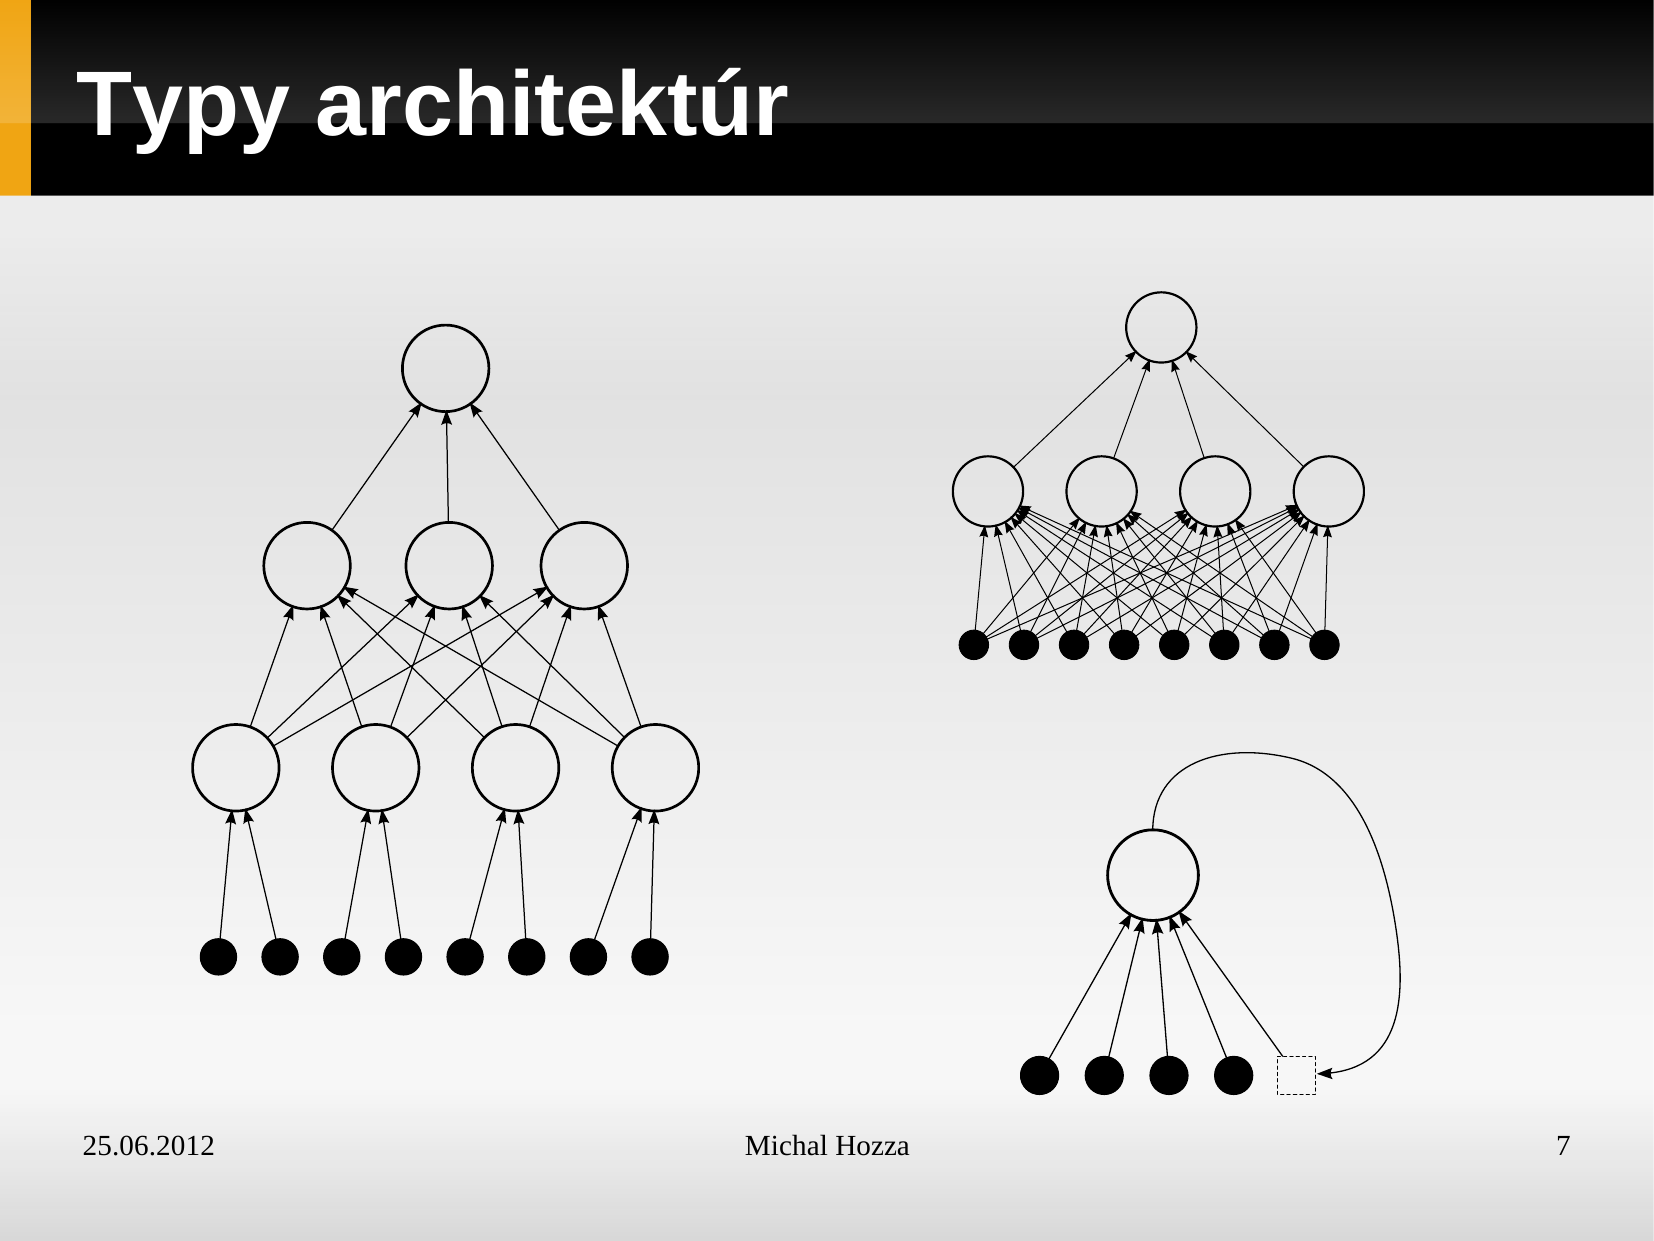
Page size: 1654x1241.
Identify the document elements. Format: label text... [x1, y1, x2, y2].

title Typy architektúr [76, 0, 1565, 208]
picture [0, 0, 1654, 1241]
